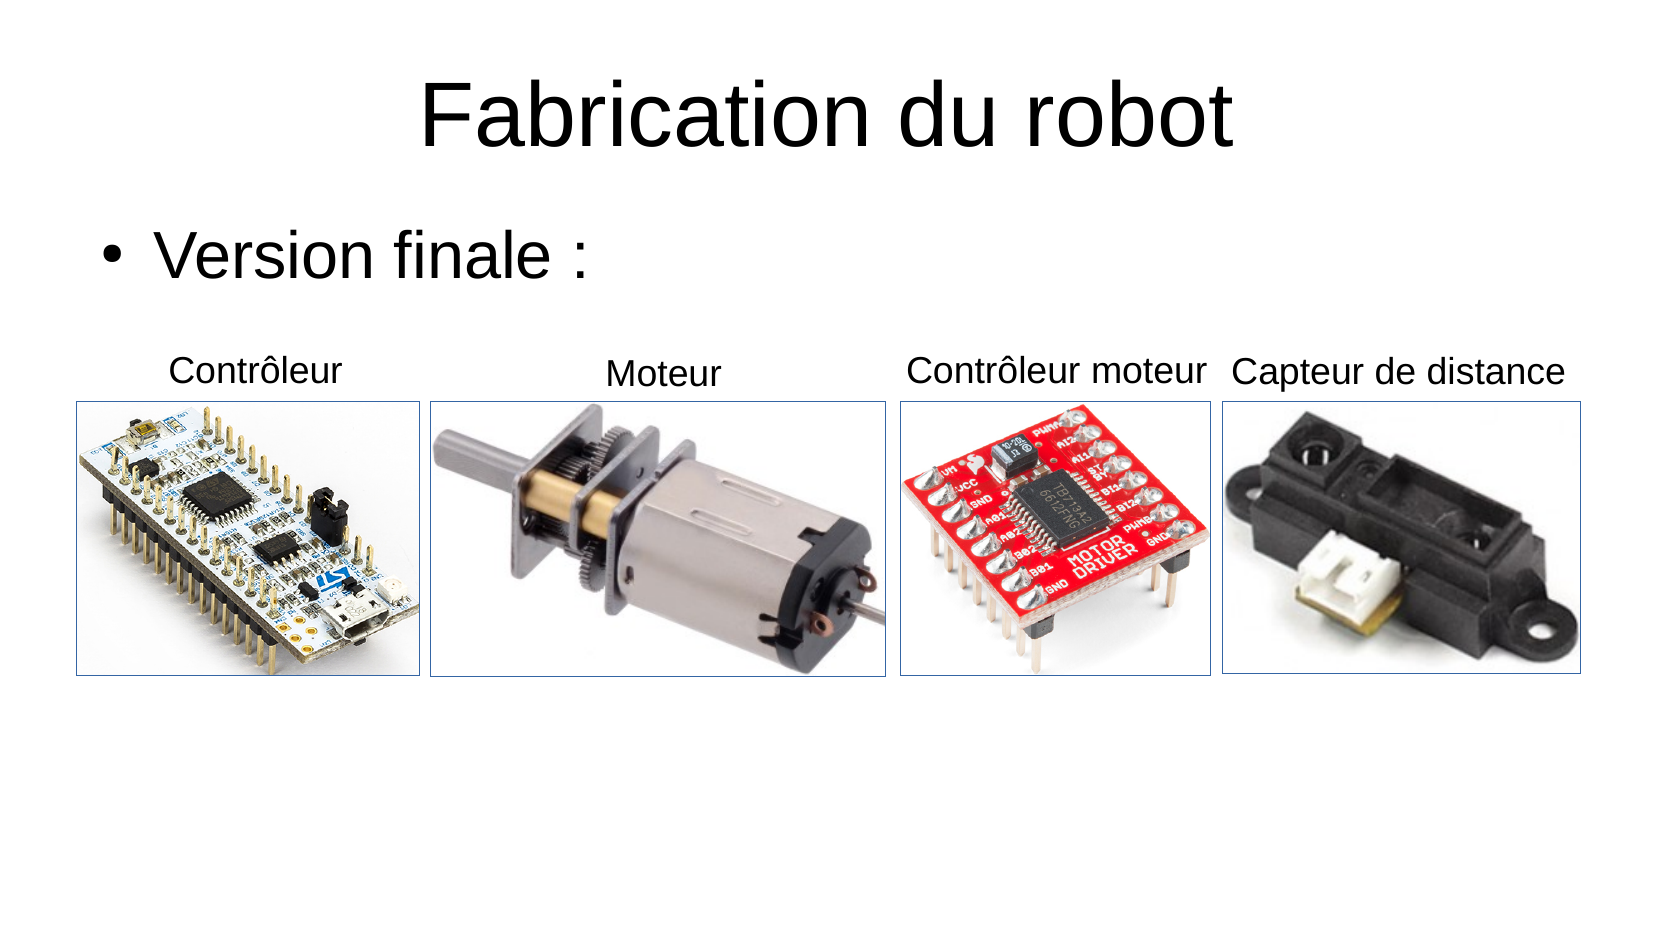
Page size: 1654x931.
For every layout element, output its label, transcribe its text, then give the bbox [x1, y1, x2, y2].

picture [76, 401, 420, 676]
list Version finale : [82, 217, 1571, 308]
picture [430, 401, 886, 677]
picture [1222, 401, 1581, 674]
picture [900, 401, 1211, 676]
text_box Contrôleur [153, 342, 358, 400]
title Fabrication du robot [82, 37, 1571, 193]
text_box Contrôleur moteur [891, 342, 1223, 400]
text_box Capteur de distance [1216, 343, 1581, 401]
text_box Moteur [590, 344, 737, 401]
